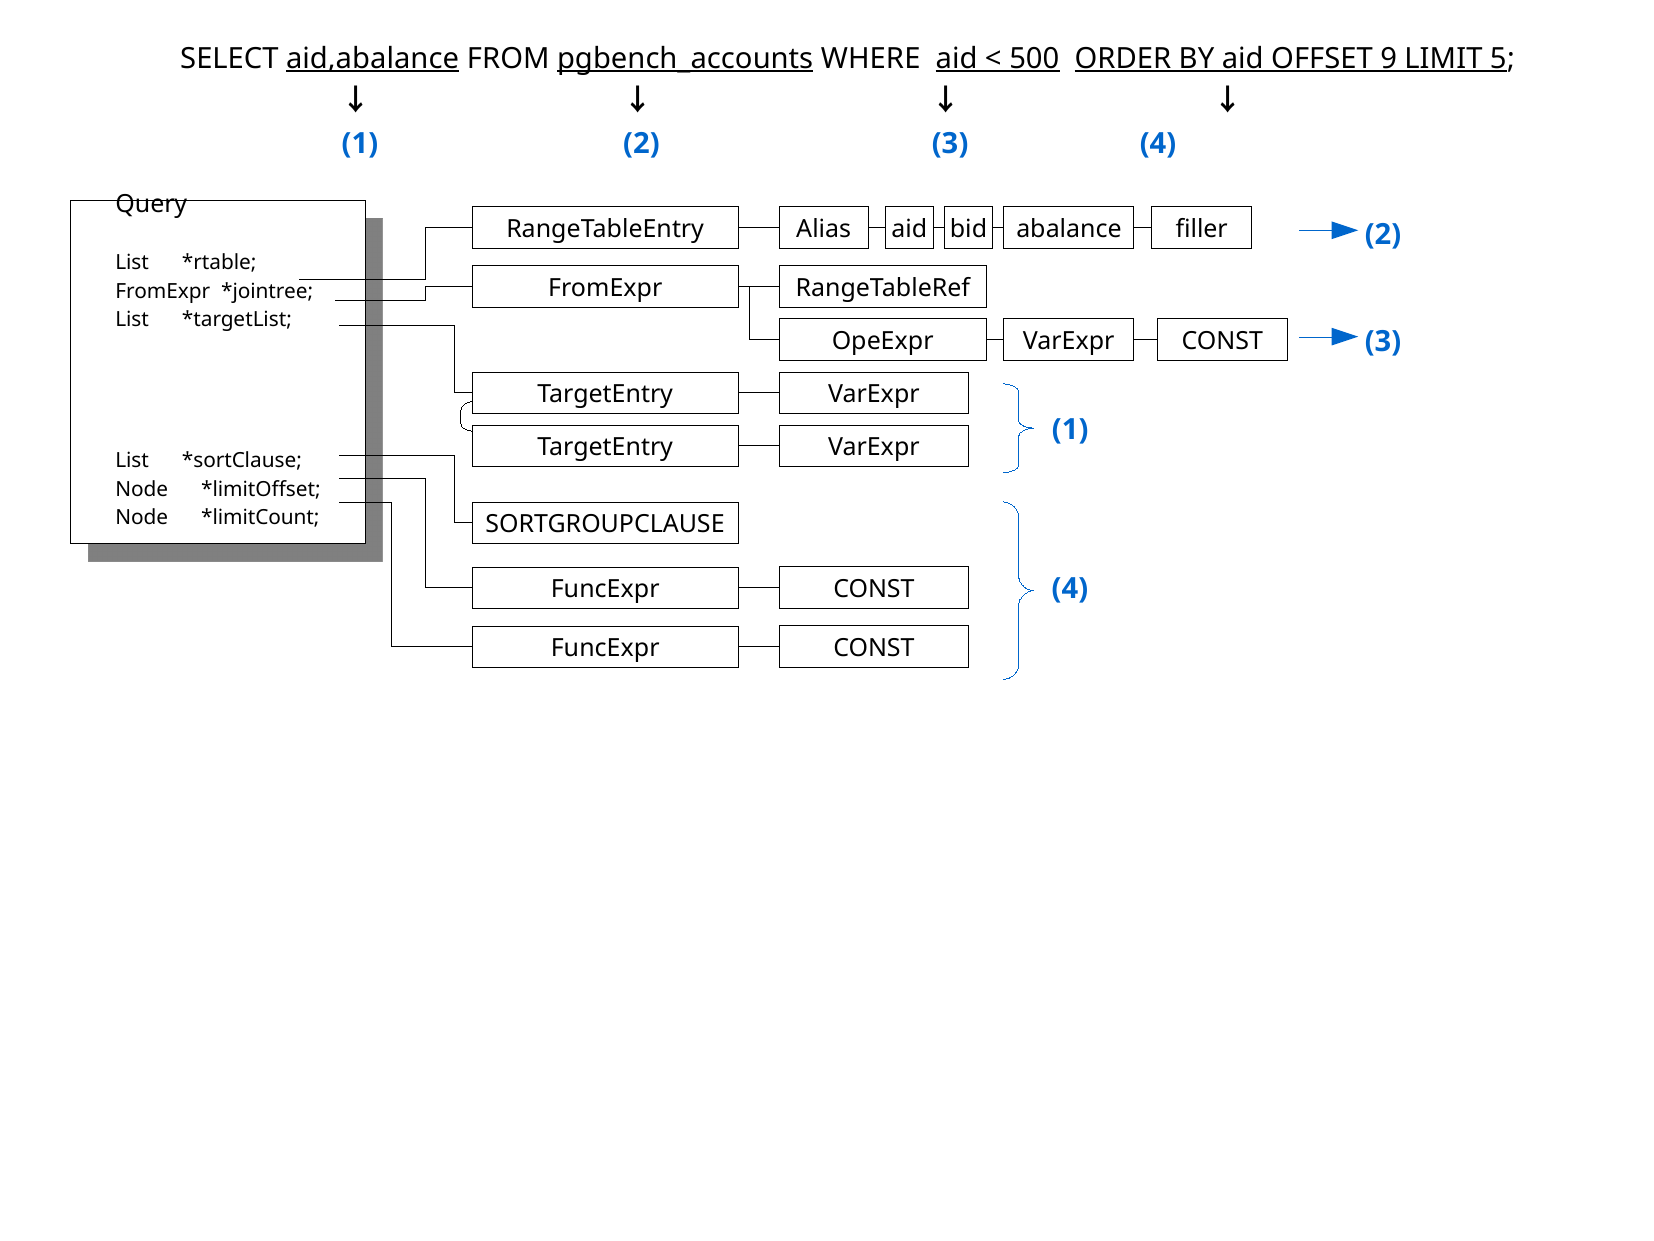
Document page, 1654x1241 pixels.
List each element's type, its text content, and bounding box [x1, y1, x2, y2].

text_box TargetEntry [472, 425, 739, 467]
text_box filler [1151, 206, 1252, 249]
text_box CONST [779, 625, 969, 668]
text_box SORTGROUPCLAUSE [472, 502, 739, 544]
text_box SELECT aid,abalance FROM pgbench_accounts WHERE aid < 500 ORDER BY aid OFFSET 9 LIMIT 5; ↓ ↓ ↓ ↓ (1) (2) (3) (4) [165, 29, 1560, 163]
text_box FromExpr [472, 265, 739, 308]
text_box bid [944, 206, 993, 249]
text_box RangeTableEntry [472, 206, 739, 249]
text_box (2) [1350, 206, 1454, 261]
text_box TargetEntry [472, 372, 739, 414]
text_box OpeExpr [779, 318, 987, 361]
text_box VarExpr [1003, 318, 1134, 361]
text_box FuncExpr [472, 626, 739, 668]
text_box (3) [1350, 312, 1454, 367]
text_box FuncExpr [472, 567, 739, 609]
text_box (4) [1036, 559, 1141, 614]
text_box Query List *rtable; FromExpr *jointree; List *targetList; List *sortClause; Node *limitOffset; Node *limitCount; [70, 200, 366, 544]
text_box VarExpr [779, 425, 969, 467]
text_box CONST [1157, 318, 1288, 361]
text_box (1) [1037, 401, 1141, 456]
text_box RangeTableRef [779, 265, 987, 308]
text_box VarExpr [779, 372, 969, 414]
text_box aid [885, 206, 934, 249]
text_box CONST [779, 566, 969, 609]
text_box Alias [779, 206, 869, 249]
text_box abalance [1003, 206, 1134, 249]
